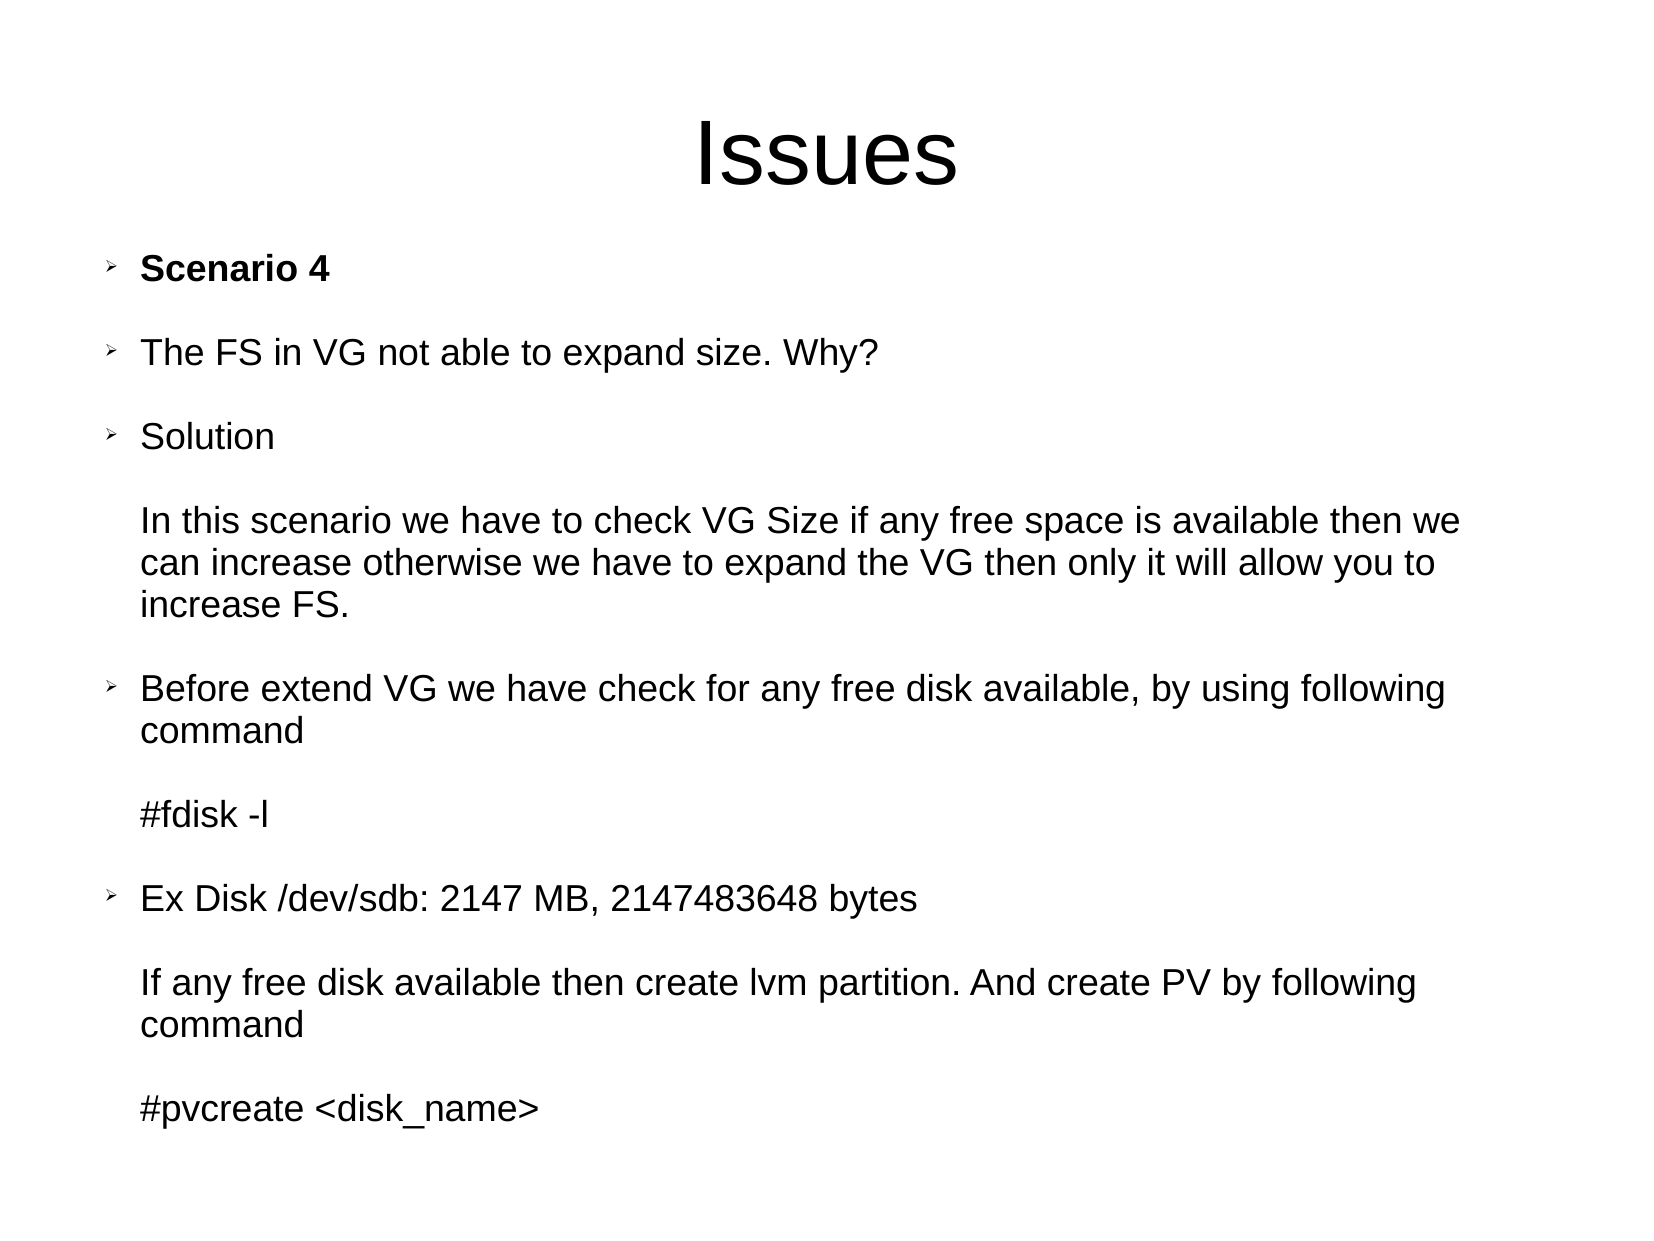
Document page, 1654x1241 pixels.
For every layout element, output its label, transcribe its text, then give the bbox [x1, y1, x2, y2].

title Issues [82, 49, 1571, 257]
text_box Scenario 4 The FS in VG not able to expand size. Why? Solution In this scenario we have to check VG Size if any free space is available then we can increase otherwise we have to expand the VG then only it will allow you to increase FS. Before extend VG we have check for any free disk available, by using following command #fdisk -l Ex Disk /dev/sdb: 2147 MB, 2147483648 bytes If any free disk available then create lvm partition. And create PV by following command #pvcreate <disk_name> [90, 240, 1546, 1179]
